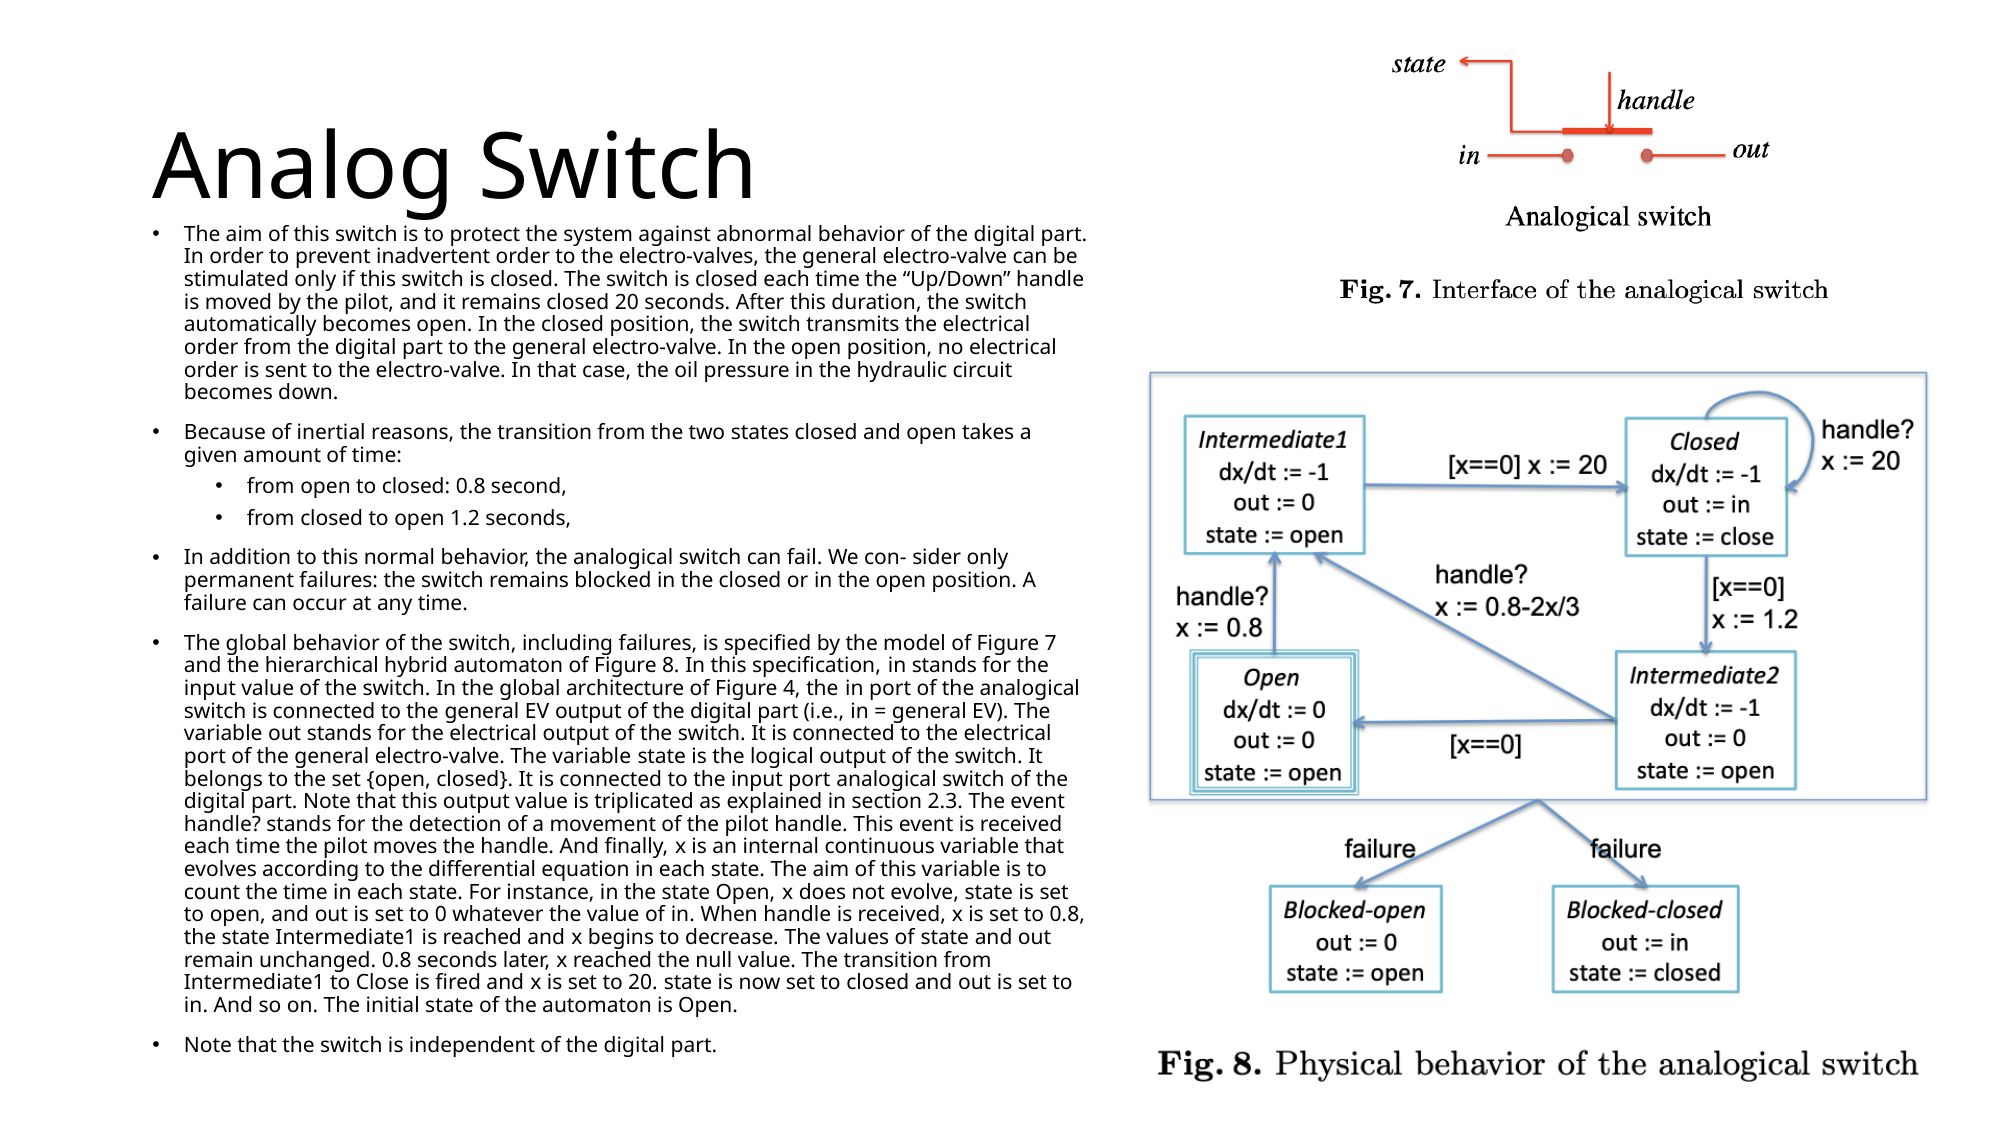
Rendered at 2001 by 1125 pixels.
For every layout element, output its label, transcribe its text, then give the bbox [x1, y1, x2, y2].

title Analog Switch [137, 59, 1281, 278]
picture [1106, 330, 1957, 1108]
picture [1281, 17, 1863, 320]
list The aim of this switch is to protect the system against abnormal behavior of the digital part. In order to prevent inadvertent order to the electro-valves, the general electro-valve can be stimulated only if this switch is closed. The switch is closed each time the “Up/Down” handle is moved by the pilot, and it remains closed 20 seconds. After this duration, the switch automatically becomes open. In the closed position, the switch transmits the electrical order from the digital part to the general electro-valve. In the open position, no electrical order is sent to the electro-valve. In that case, the oil pressure in the hydraulic circuit becomes down. Because of inertial reasons, the transition from the two states closed and open takes a given amount of time: from open to closed: 0.8 second, from closed to open 1.2 seconds, In addition to this normal behavior, the analogical switch can fail. We con- sider only permanent failures: the switch remains blocked in the closed or in the open position. A failure can occur at any time. The global behavior of the switch, including failures, is specified by the model of Figure 7 and the hierarchical hybrid automaton of Figure 8. In this specification, in stands for the input value of the switch. In the global architecture of Figure 4, the in port of the analogical switch is connected to the general EV output of the digital part (i.e., in = general EV). The variable out stands for the electrical output of the switch. It is connected to the electrical port of the general electro-valve. The variable state is the logical output of the switch. It belongs to the set {open, closed}. It is connected to the input port analogical switch of the digital part. Note that this output value is triplicated as explained in section 2.3. The event handle? stands for the detection of a movement of the pilot handle. This event is received each time the pilot moves the handle. And finally, x is an internal continuous variable that evolves according to the differential equation in each state. The aim of this variable is to count the time in each state. For instance, in the state Open, x does not evolve, state is set to open, and out is set to 0 whatever the value of in. When handle is received, x is set to 0.8, the state Intermediate1 is reached and x begins to decrease. The values of state and out remain unchanged. 0.8 seconds later, x reached the null value. The transition from Intermediate1 to Close is fired and x is set to 20. state is now set to closed and out is set to in. And so on. The initial state of the automaton is Open. Note that the switch is independent of the digital part. [137, 215, 1107, 1081]
